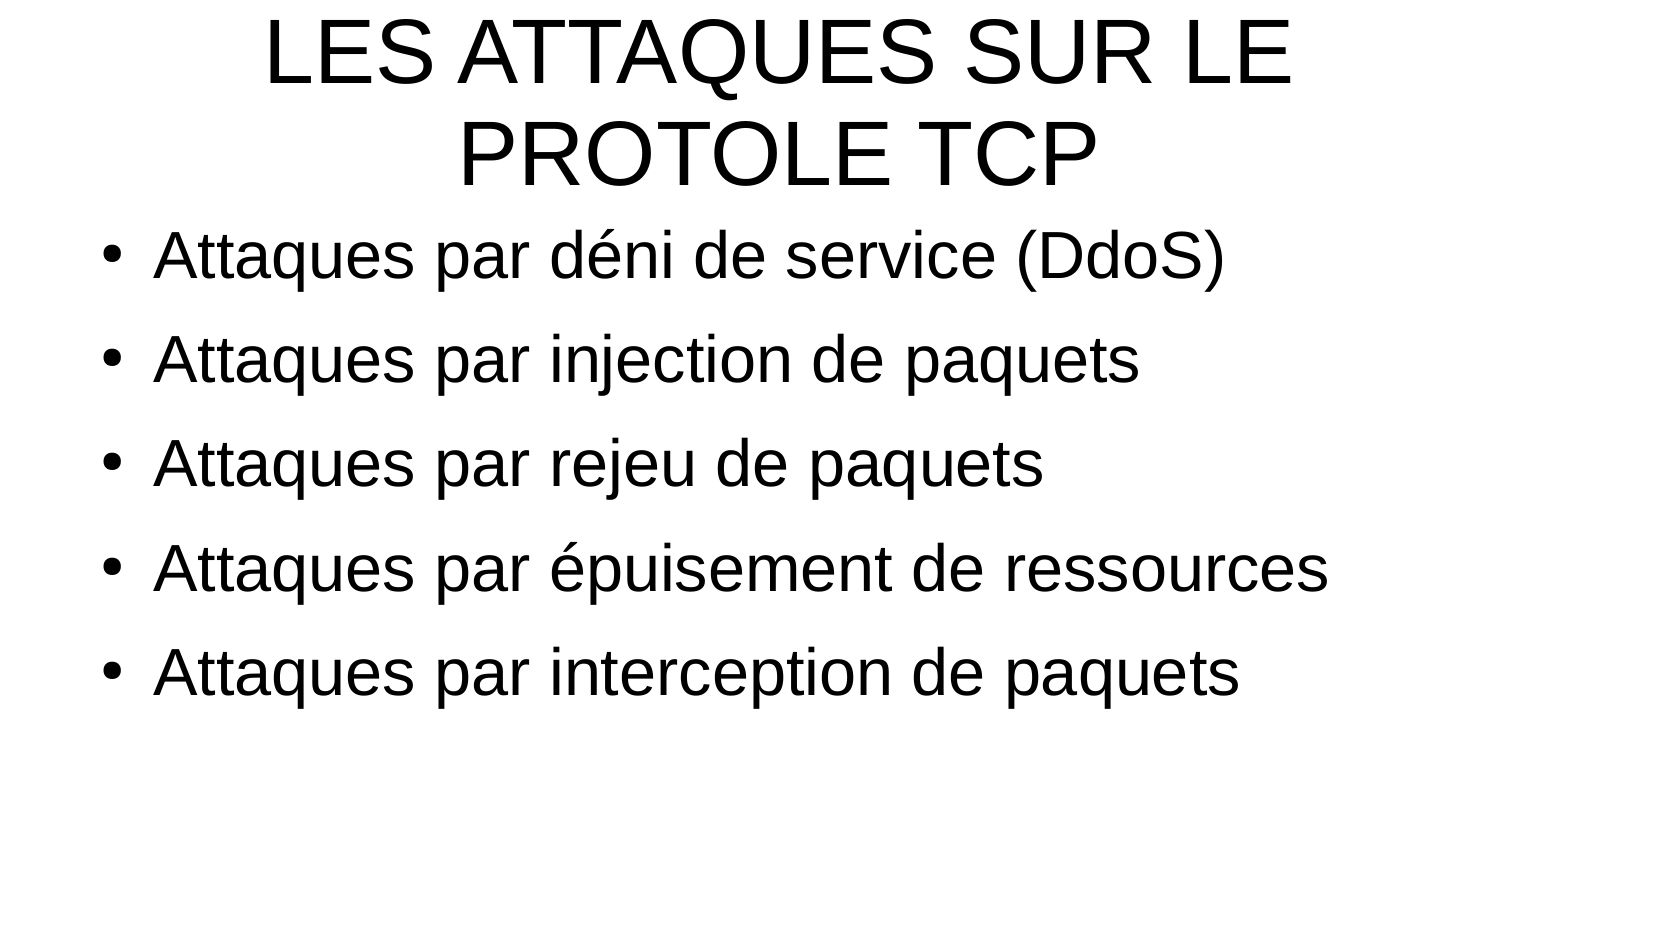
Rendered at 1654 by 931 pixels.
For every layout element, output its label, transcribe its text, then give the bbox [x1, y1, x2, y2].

title LES ATTAQUES SUR LE PROTOLE TCP [35, 0, 1524, 206]
list Attaques par déni de service (DdoS) Attaques par injection de paquets Attaques par rejeu de paquets Attaques par épuisement de ressources Attaques par interception de paquets [82, 217, 1571, 758]
